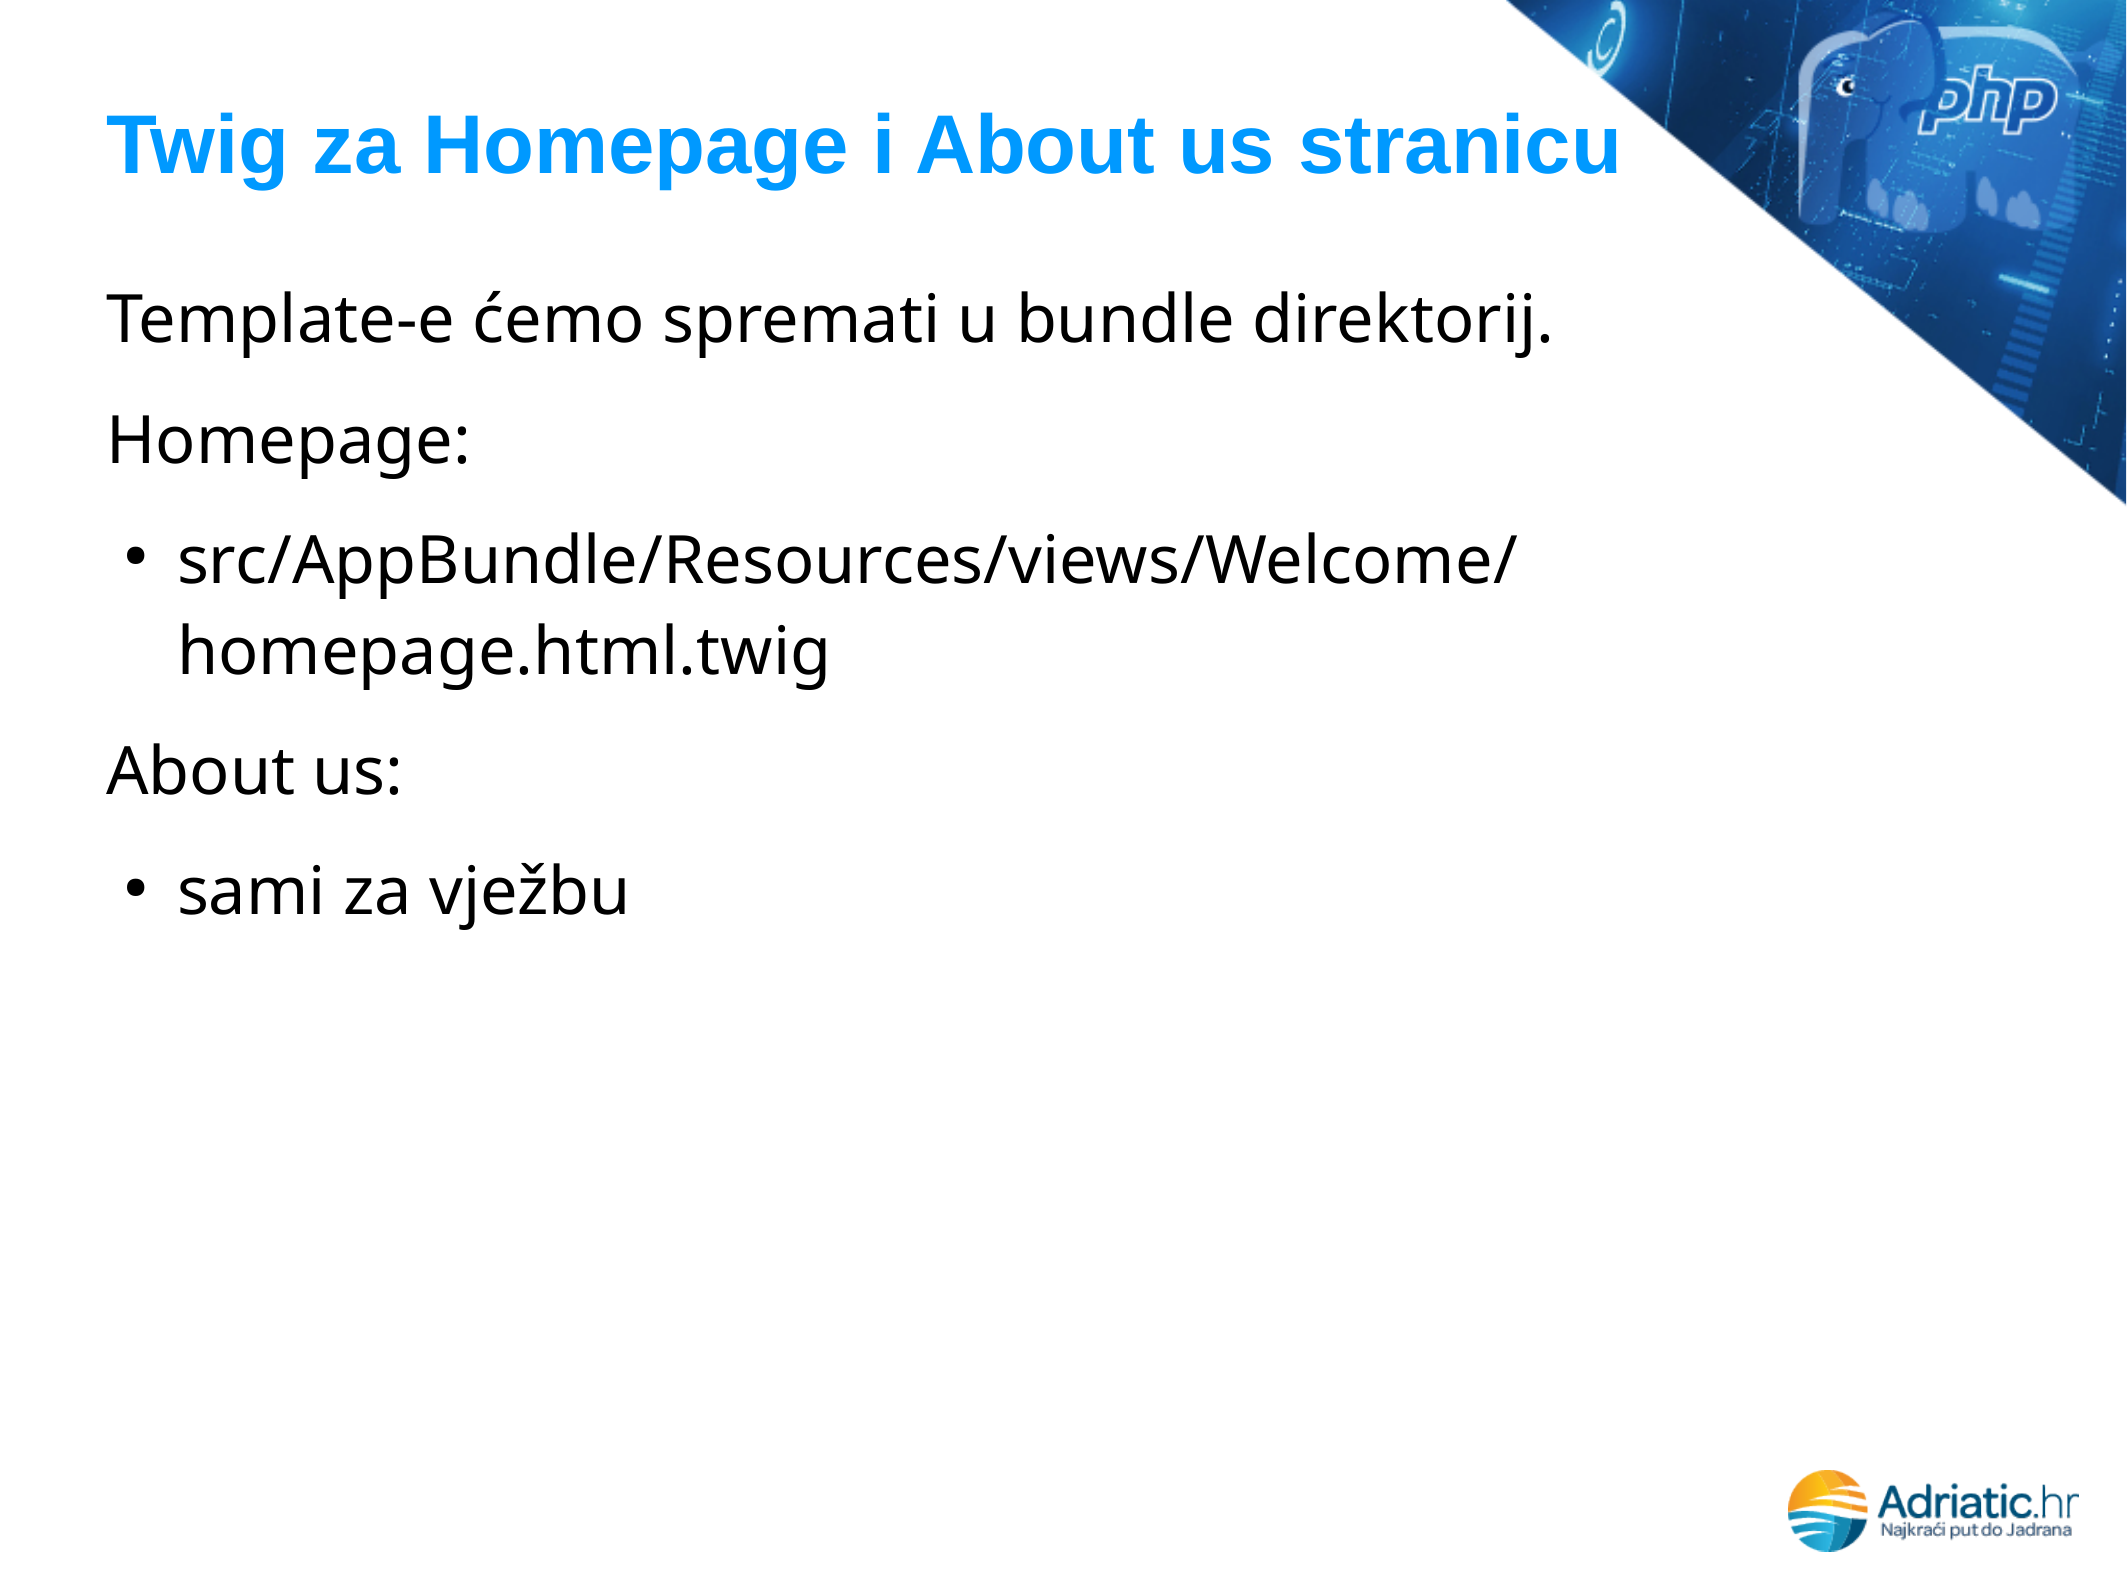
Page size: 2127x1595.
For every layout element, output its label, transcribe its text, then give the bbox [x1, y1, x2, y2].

title Twig za Homepage i About us stranicu [106, 70, 1630, 219]
list Template-e ćemo spremati u bundle direktorij. Homepage: src/AppBundle/Resources/views/Welcome/homepage.html.twig About us: sami za vježbu [106, 271, 2056, 1453]
picture [1505, 0, 2127, 625]
picture [1788, 1470, 2079, 1552]
